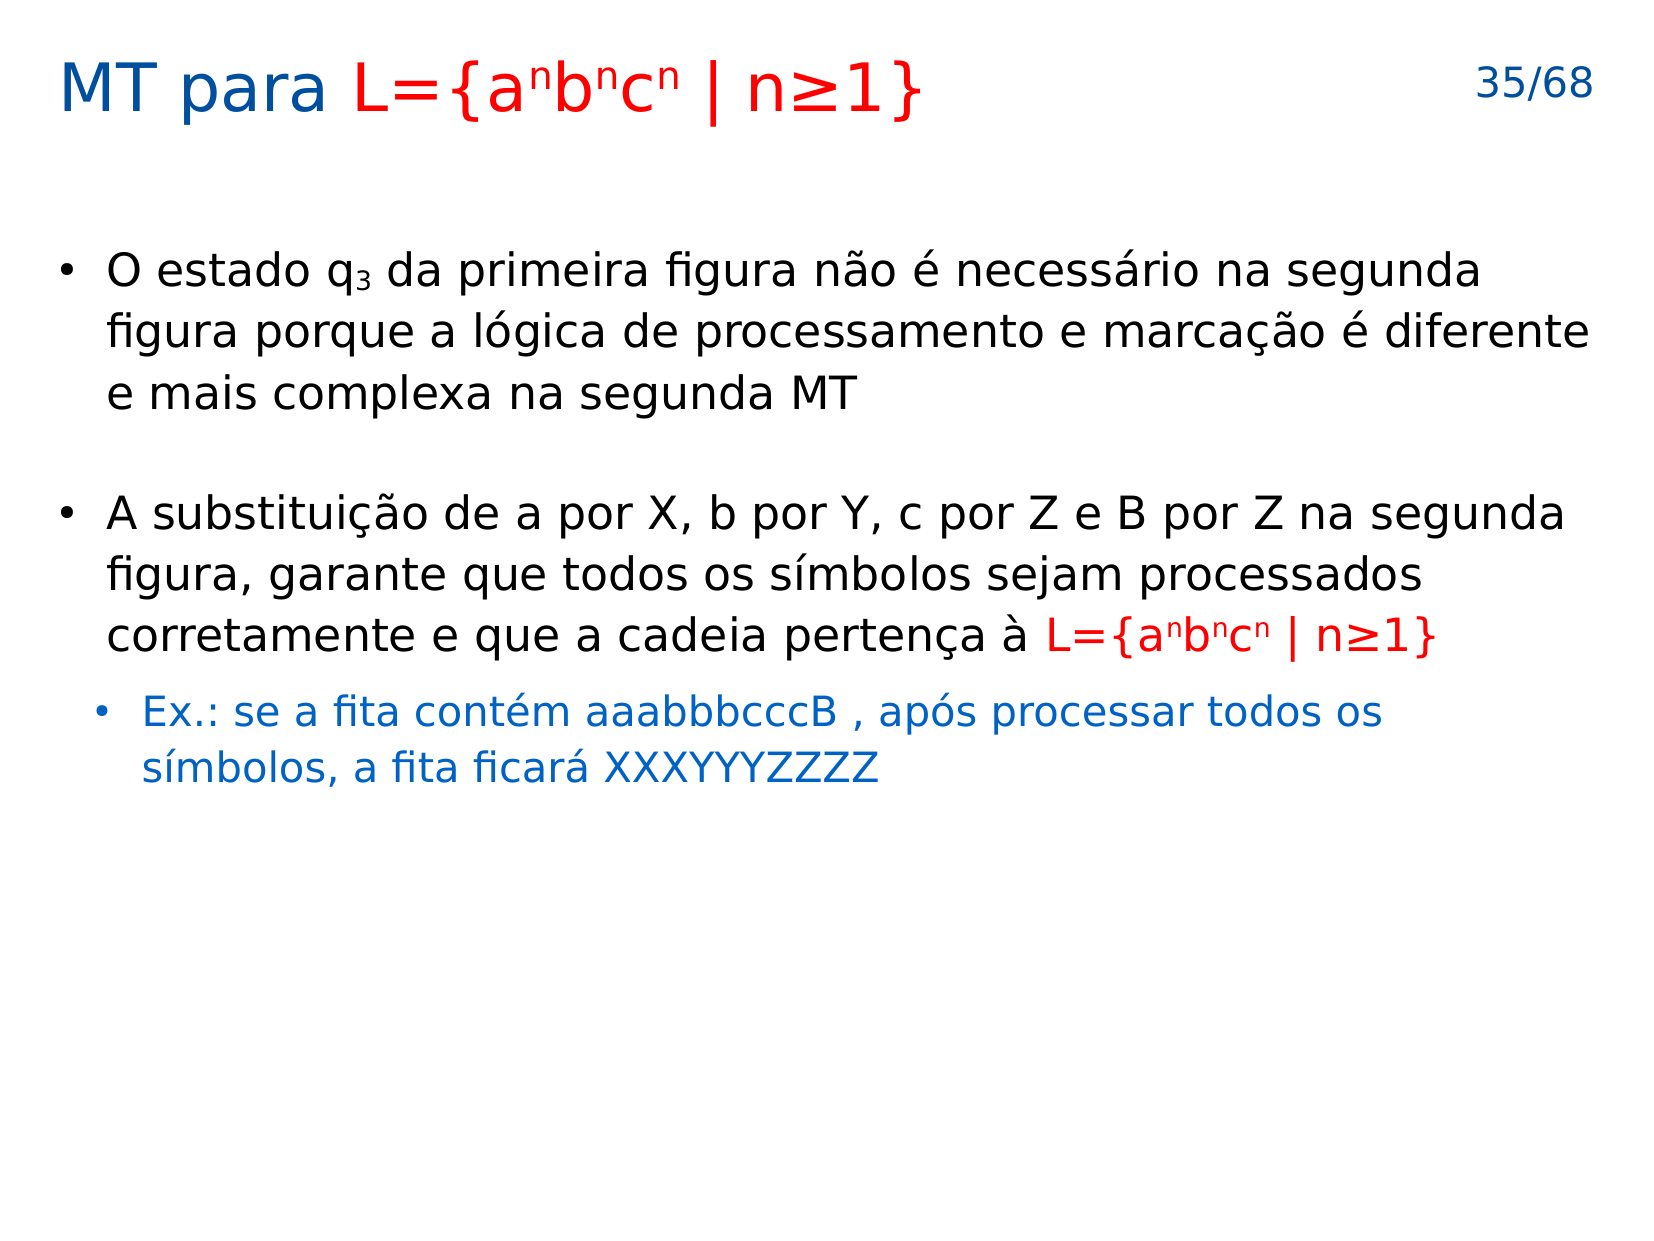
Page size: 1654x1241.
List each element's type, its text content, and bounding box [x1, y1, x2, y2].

title MT para L={anbncn | n≥1} [59, 29, 1625, 148]
list O estado q3 da primeira figura não é necessário na segunda figura porque a lógica de processamento e marcação é diferente e mais complexa na segunda MT A substituição de a por X, b por Y, c por Z e B por Z na segunda figura, garante que todos os símbolos sejam processados corretamente e que a cadeia pertença à L={anbncn | n≥1} Ex.: se a fita contém aaabbbcccB , após processar todos os símbolos, a fita ficará XXXYYYZZZZ [59, 236, 1595, 1211]
